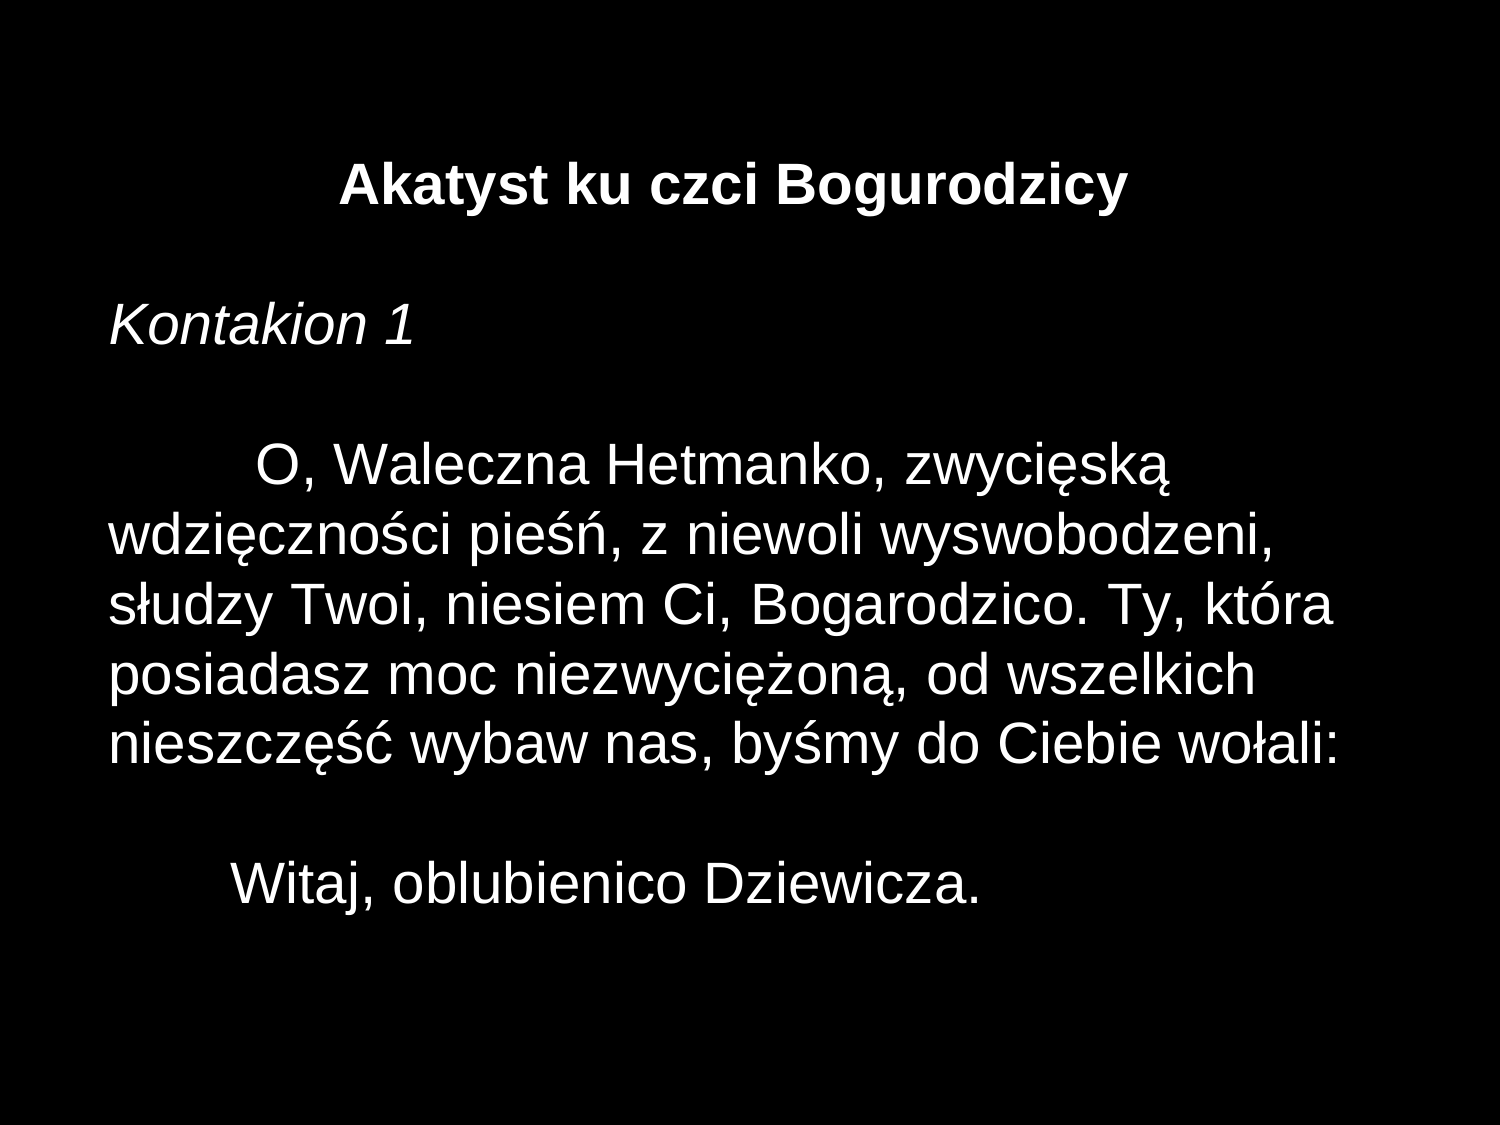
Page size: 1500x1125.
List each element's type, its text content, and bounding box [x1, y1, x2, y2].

text_box Akatyst ku czci Bogurodzicy Kontakion 1 O, Waleczna Hetmanko, zwycięską wdzięczności pieśń, z niewoli wyswobodzeni, słudzy Twoi, niesiem Ci, Bogarodzico. Ty, która posiadasz moc niezwyciężoną, od wszelkich nieszczęść wybaw nas, byśmy do Ciebie wołali: Witaj, oblubienico Dziewicza. [93, 138, 1465, 994]
